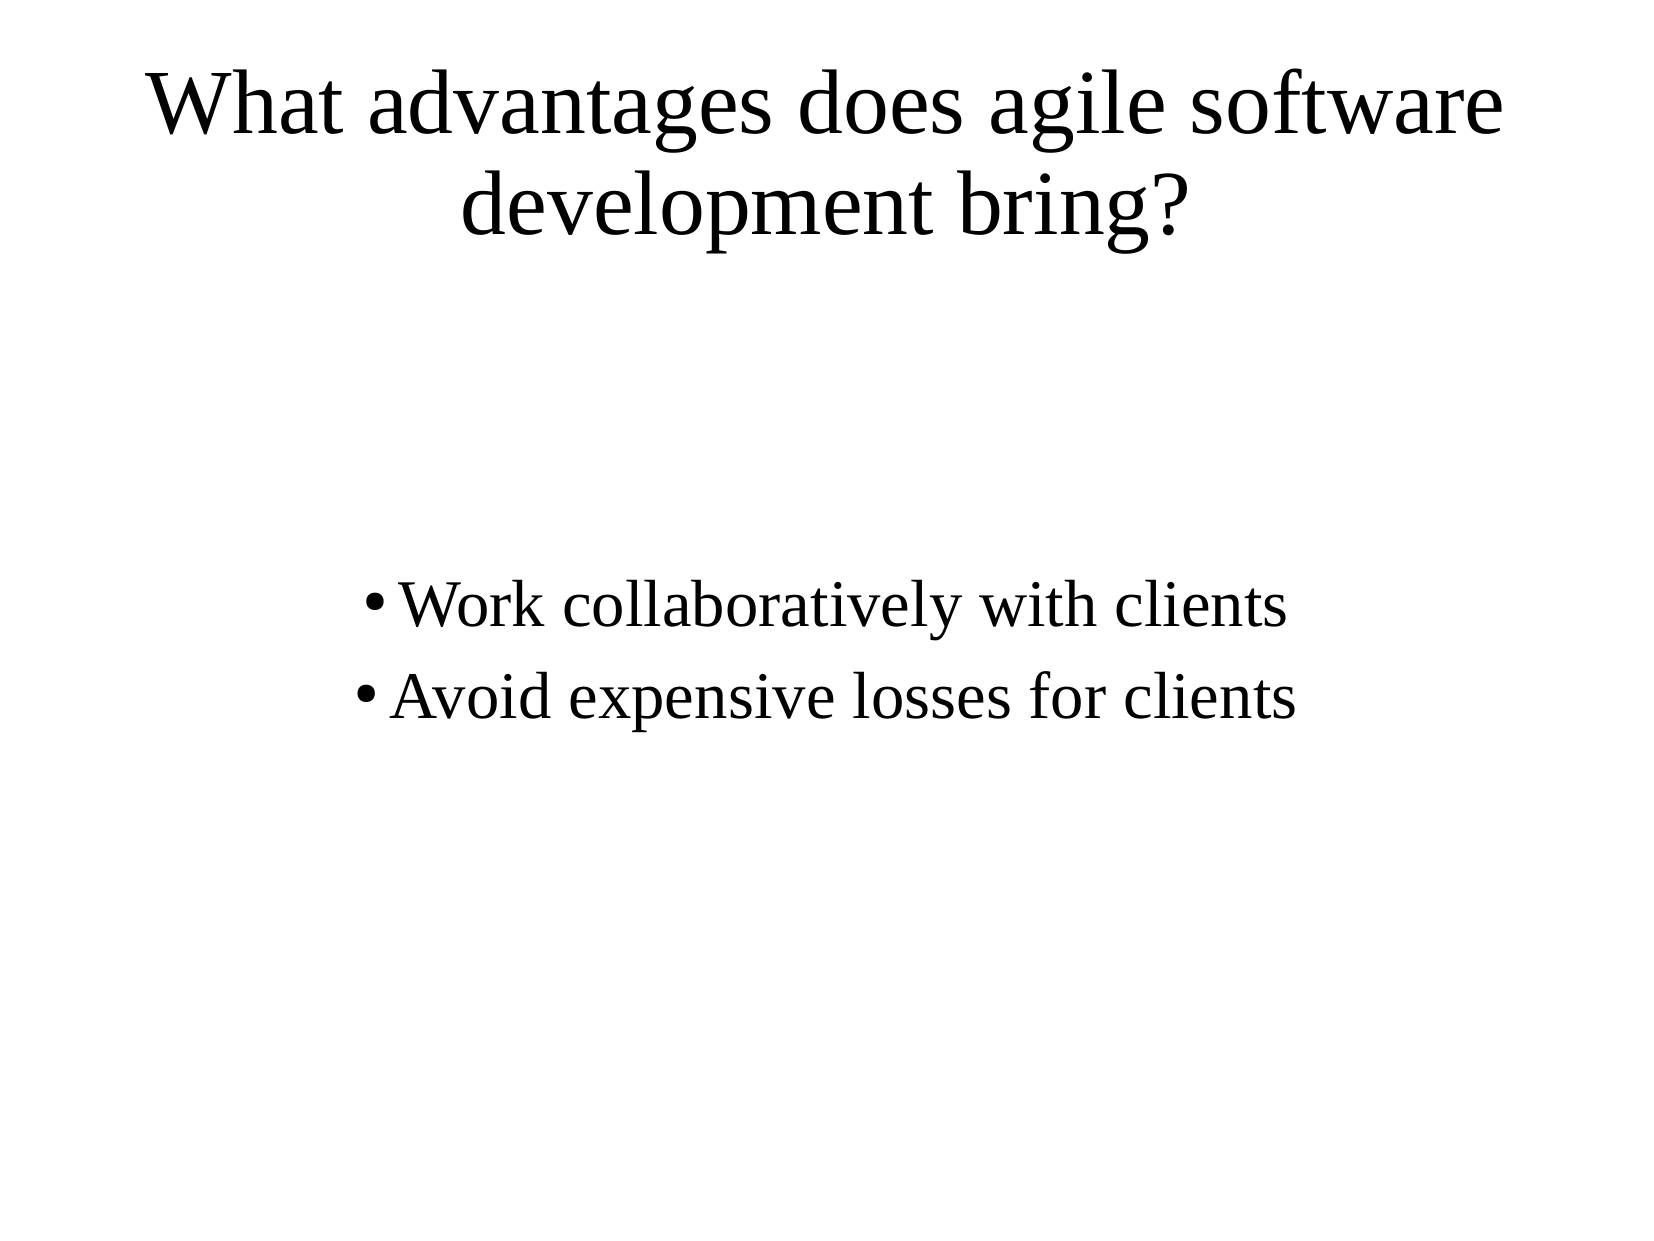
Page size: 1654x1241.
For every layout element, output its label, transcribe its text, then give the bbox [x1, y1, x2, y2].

subtitle Work collaboratively with clients Avoid expensive losses for clients [82, 290, 1571, 1010]
title What advantages does agile software development bring? [82, 49, 1571, 257]
